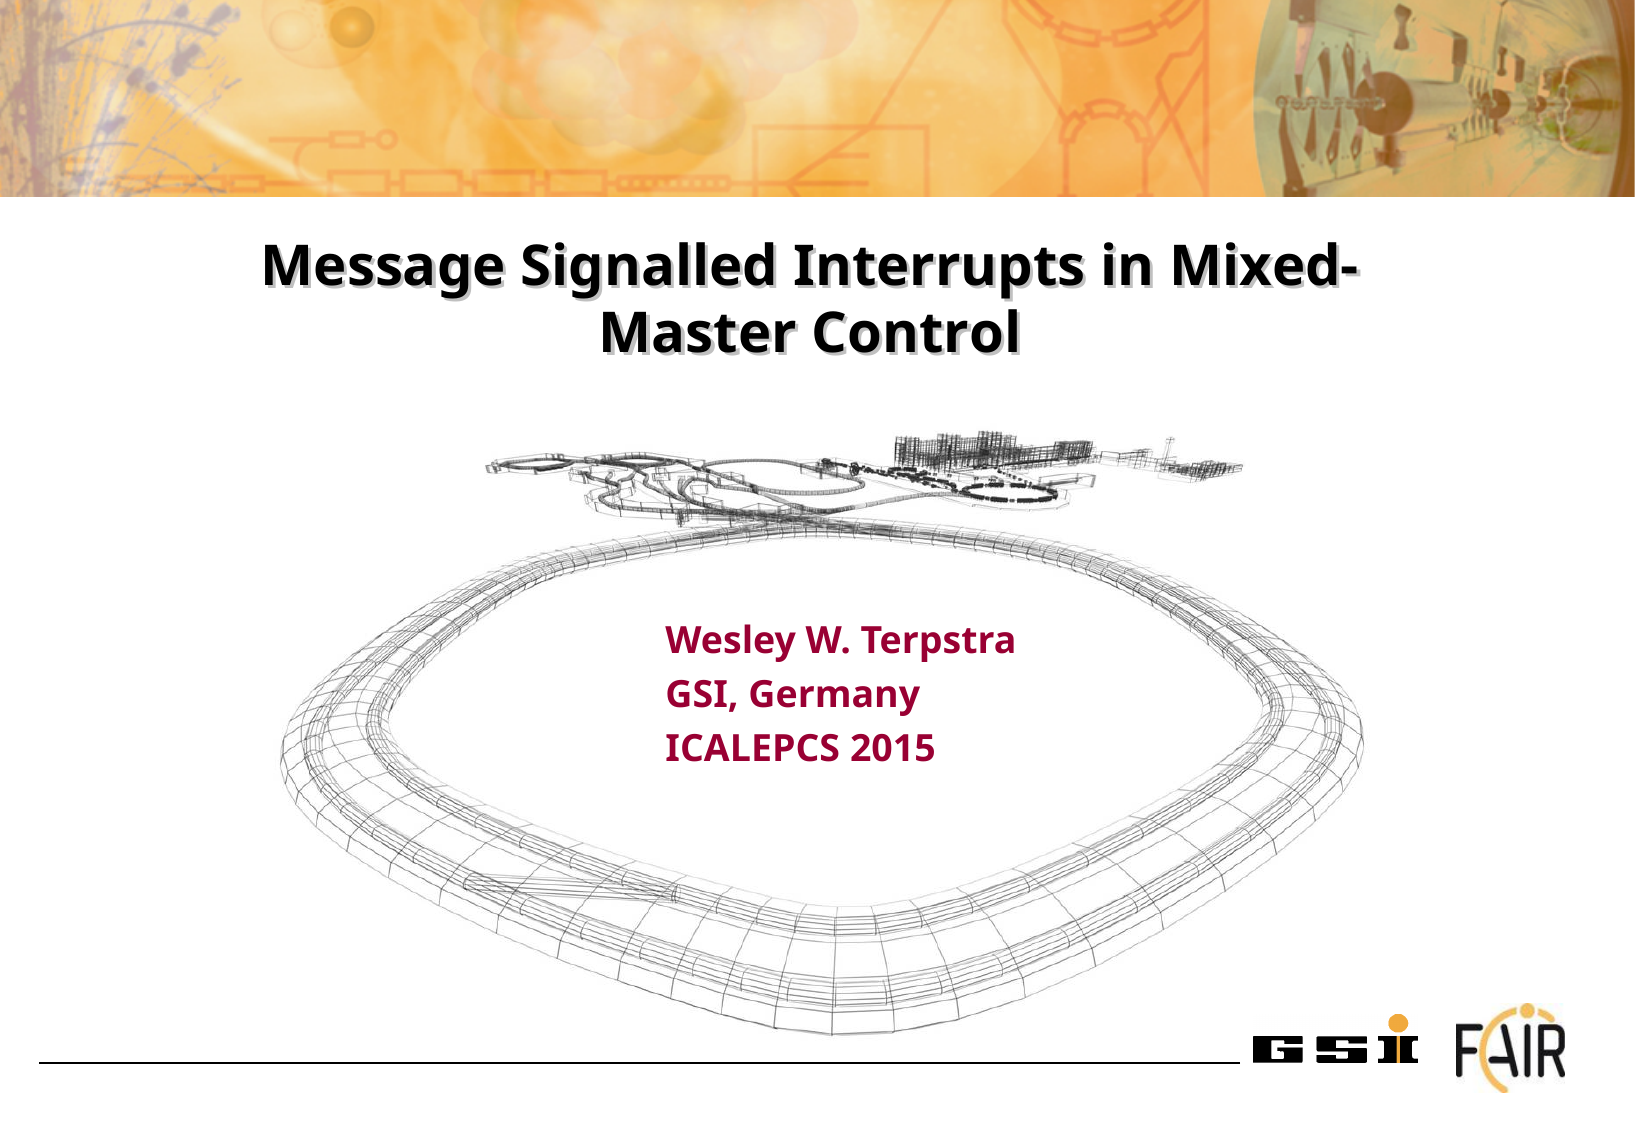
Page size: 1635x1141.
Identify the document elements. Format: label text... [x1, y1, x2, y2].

subtitle Wesley W. Terpstra GSI, Germany ICALEPCS 2015 [649, 540, 1123, 886]
text_box Message Signalled Interrupts in Mixed-Master Control [197, 221, 1424, 372]
picture [259, 592, 1418, 1064]
title [144, 310, 1529, 592]
picture [1456, 1003, 1565, 1093]
picture [0, 0, 1635, 197]
